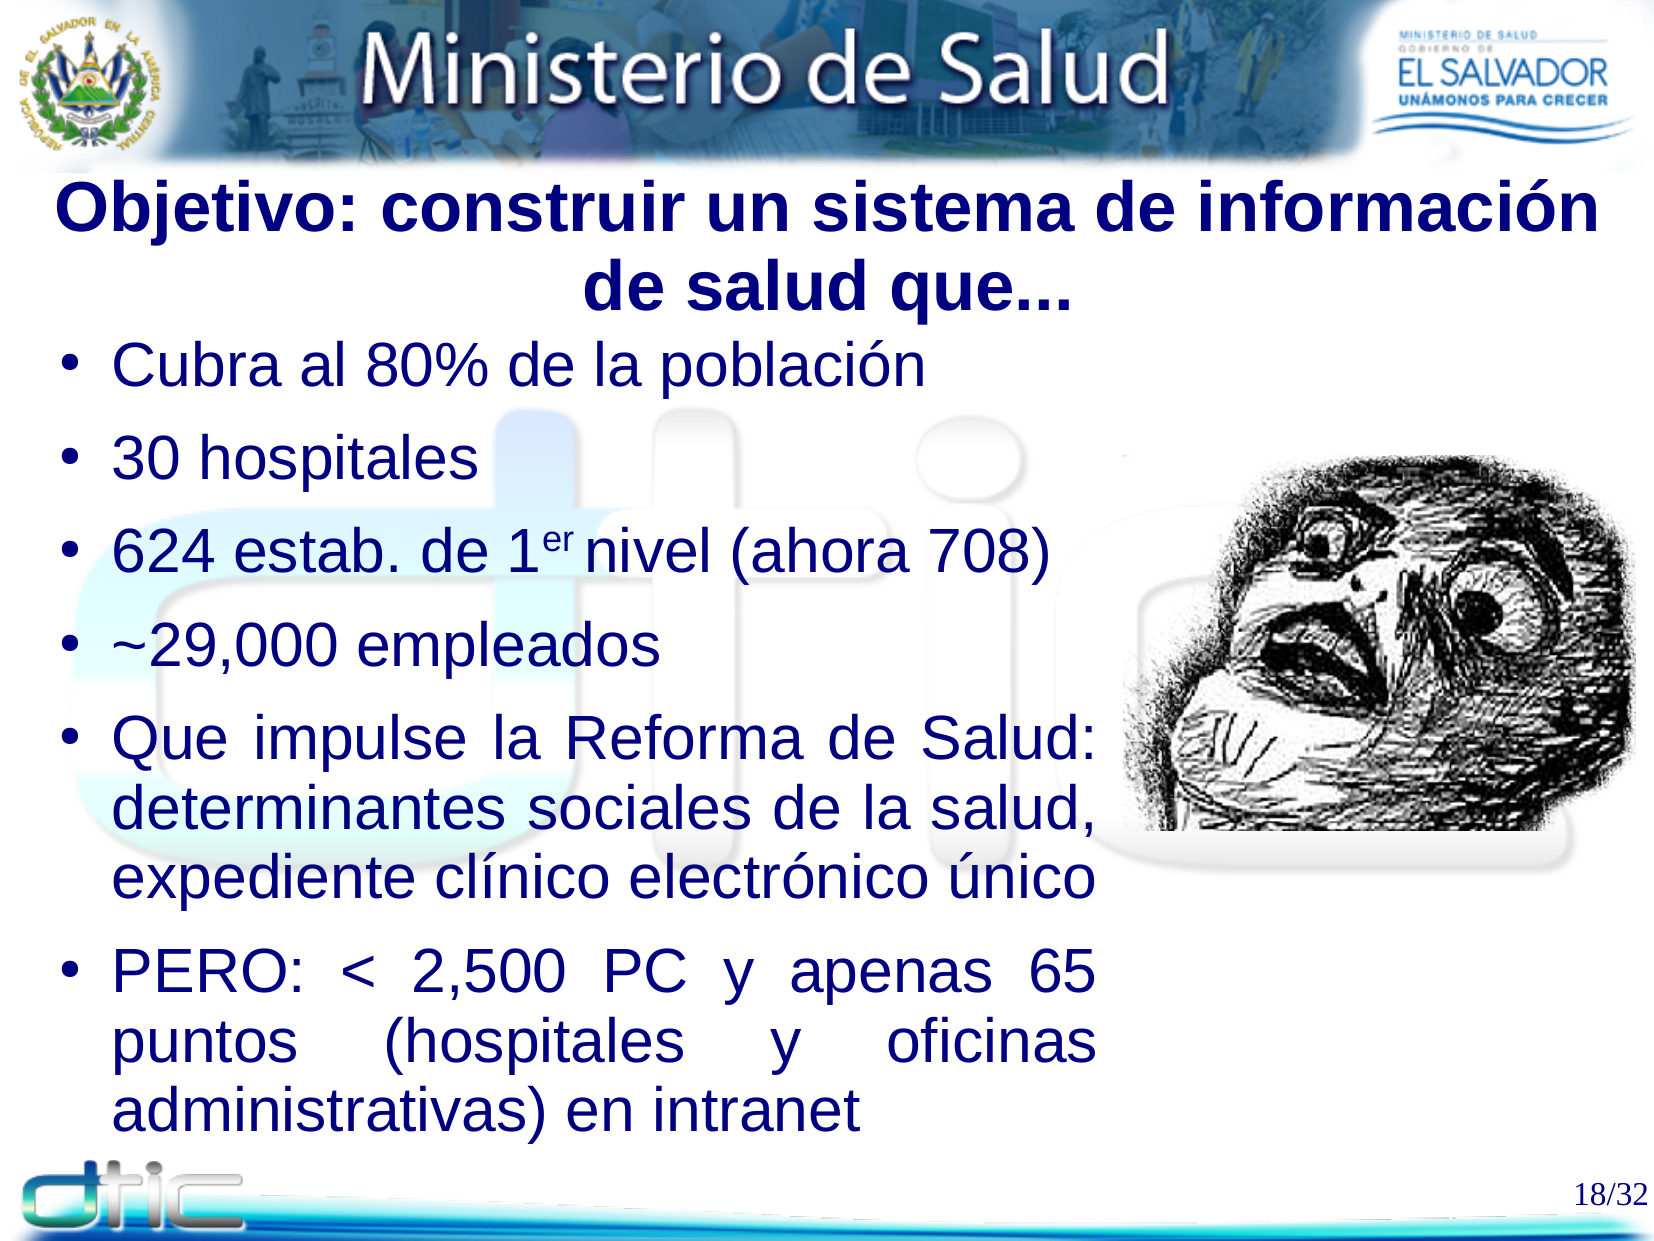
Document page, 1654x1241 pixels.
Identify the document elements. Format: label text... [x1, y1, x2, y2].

picture [1123, 455, 1636, 831]
picture [12, 1160, 1654, 1241]
title Objetivo: construir un sistema de información de salud que... [11, 167, 1646, 326]
picture [0, 0, 1654, 173]
text_box <número>/32 [1322, 1175, 1650, 1240]
list Cubra al 80% de la población 30 hospitales 624 estab. de 1er nivel (ahora 708) ~29,000 empleados Que impulse la Reforma de Salud: determinantes sociales de la salud, expediente clínico electrónico único PERO: < 2,500 PC y apenas 65 puntos (hospitales y oficinas administrativas) en intranet [40, 329, 1100, 1179]
